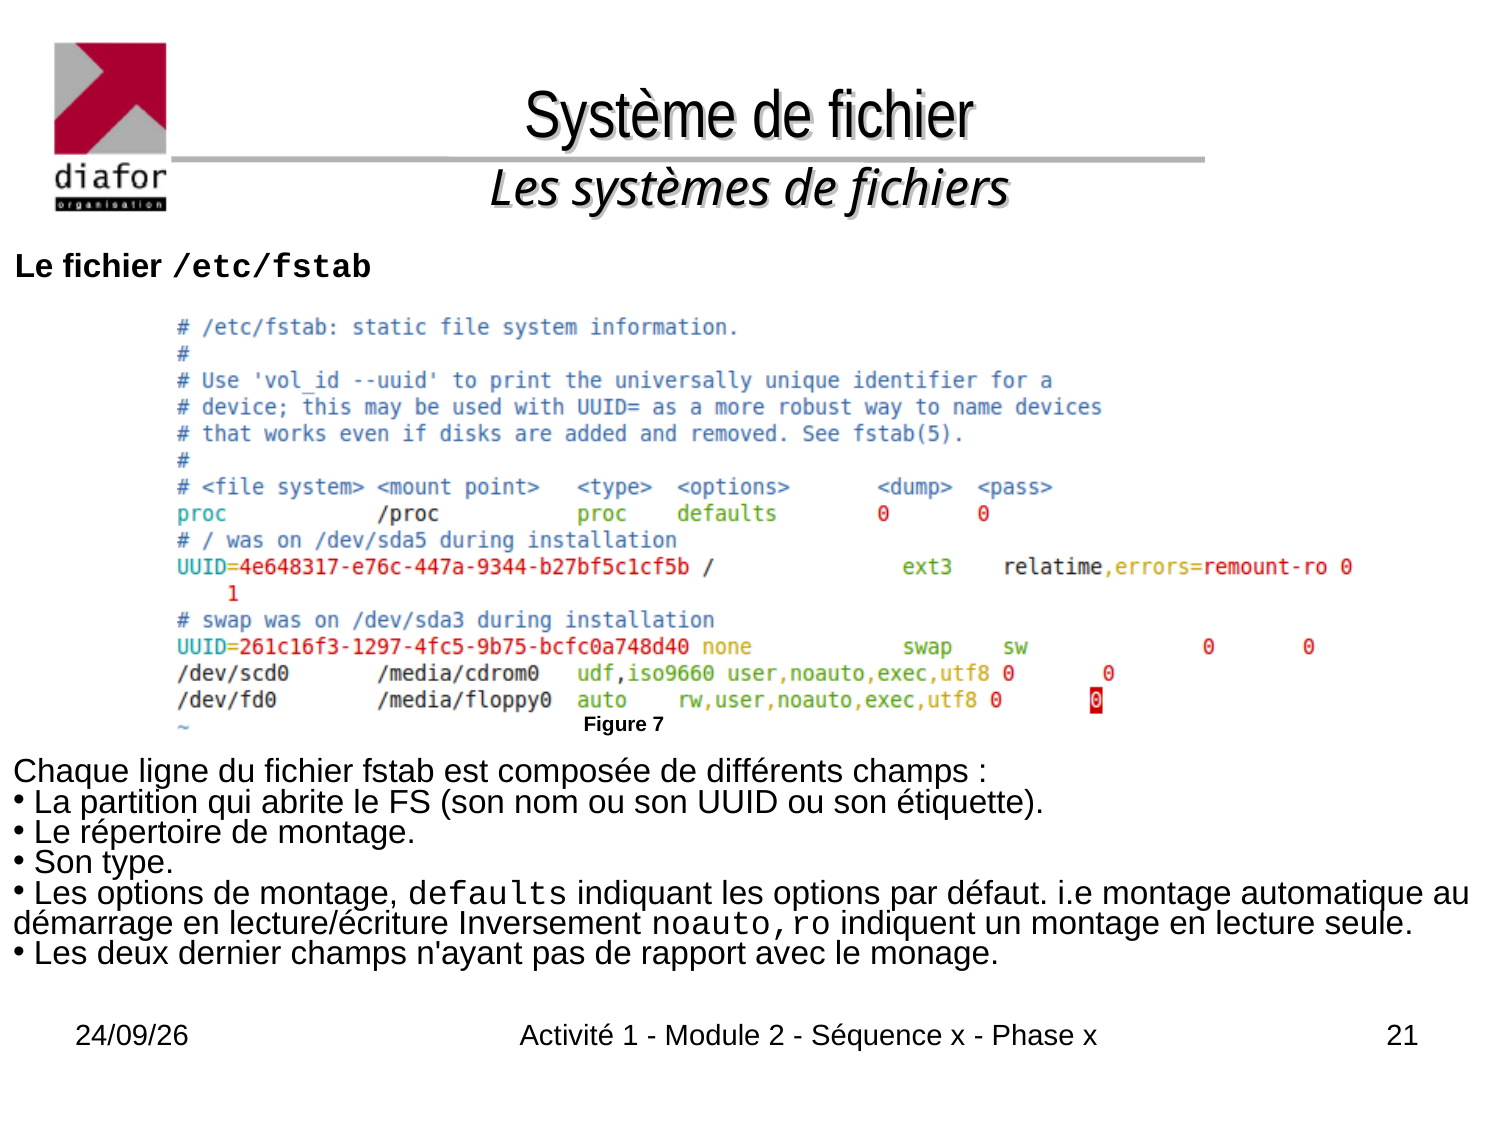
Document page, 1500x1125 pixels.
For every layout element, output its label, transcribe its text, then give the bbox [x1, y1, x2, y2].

text_box Le fichier /etc/fstab [0, 245, 387, 291]
text_box Figure 7 [568, 708, 680, 743]
text_box Chaque ligne du fichier fstab est composée de différents champs : La partition qui abrite le FS (son nom ou son UUID ou son étiquette). Le répertoire de montage. Son type. Les options de montage, defaults indiquant les options par défaut. i.e montage automatique au démarrage en lecture/écriture Inversement noauto,ro indiquent un montage en lecture seule. Les deux dernier champs n'ayant pas de rapport avec le monage. [0, 751, 1496, 979]
title Système de fichier Les systèmes de fichiers [75, 45, 1426, 250]
picture [177, 313, 1364, 739]
picture [53, 42, 168, 213]
